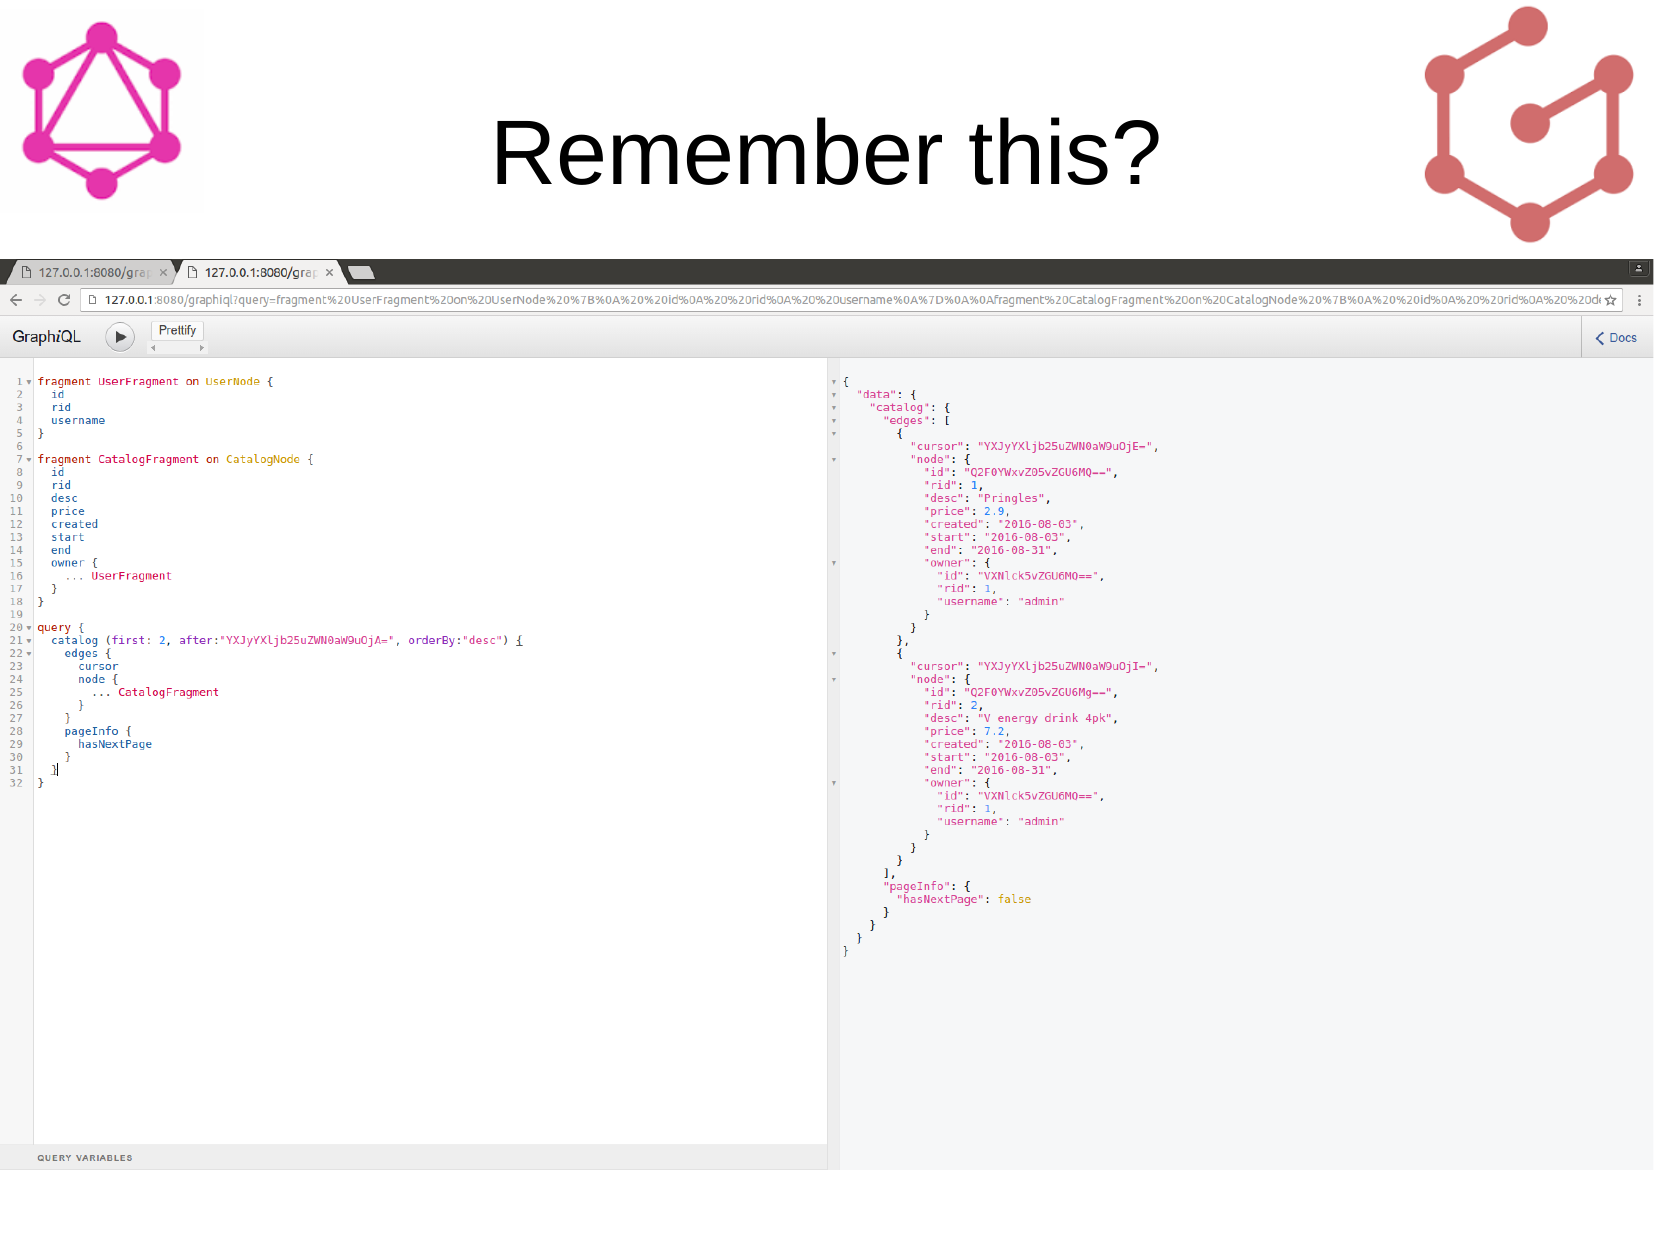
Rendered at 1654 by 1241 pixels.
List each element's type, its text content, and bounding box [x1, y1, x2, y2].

picture [0, 9, 204, 213]
picture [0, 259, 1654, 1170]
title Remember this? [82, 49, 1571, 257]
picture [1405, 0, 1654, 249]
